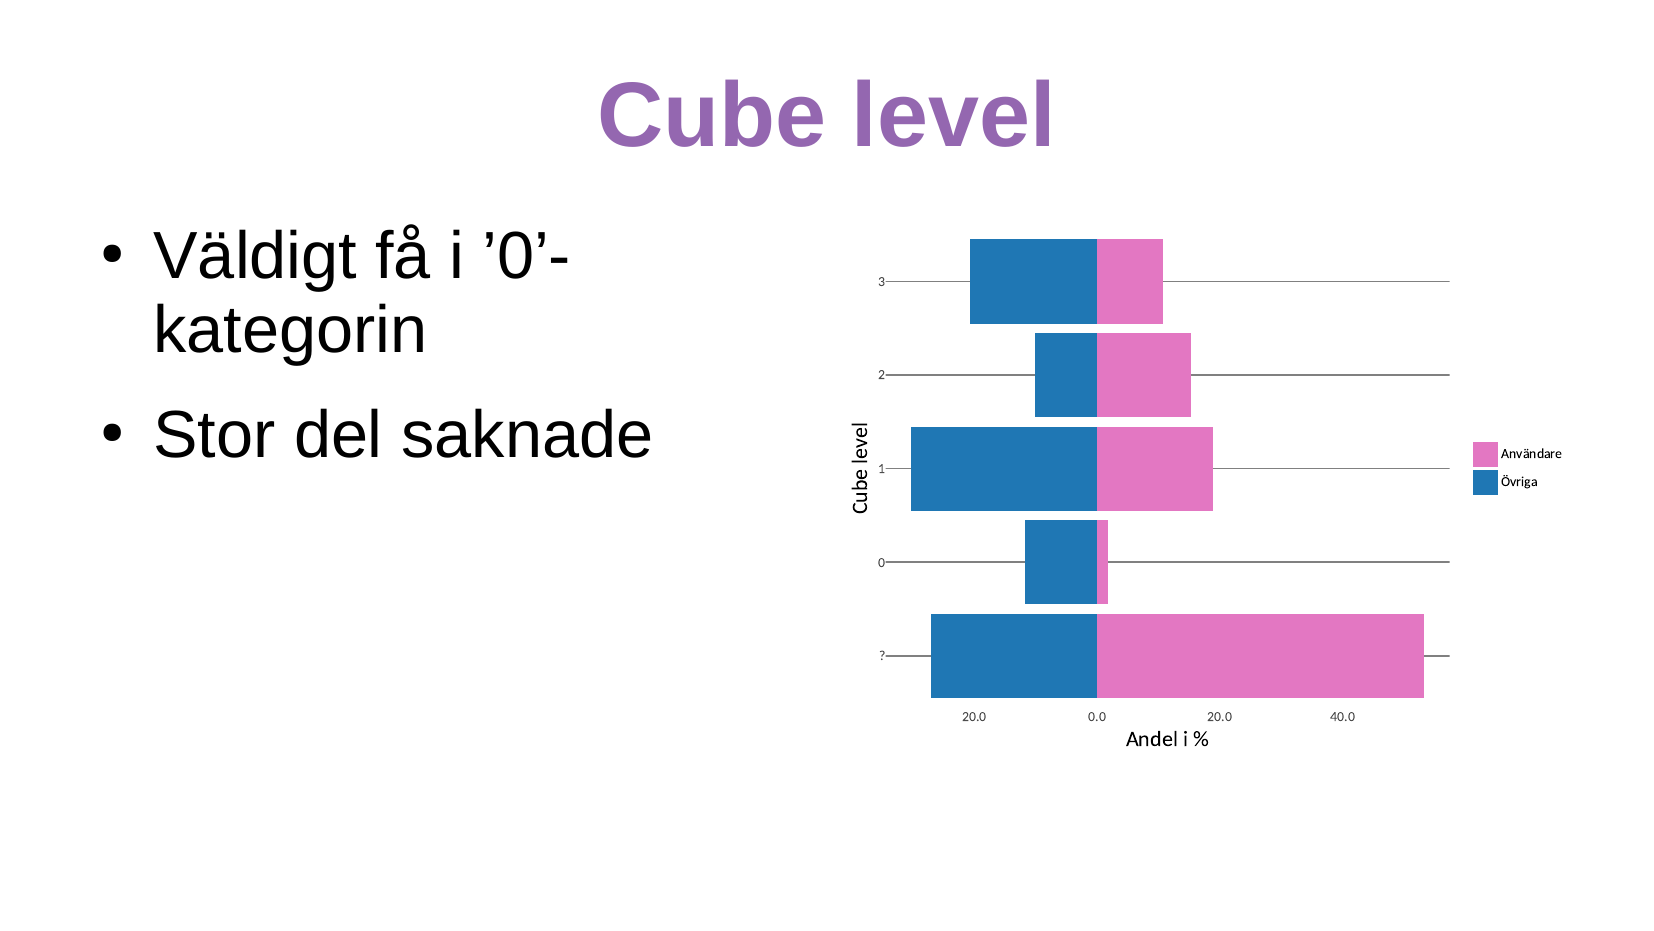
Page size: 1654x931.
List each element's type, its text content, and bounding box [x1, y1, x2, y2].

list Väldigt få i ’0’-kategorin Stor del saknade [82, 217, 809, 758]
picture [845, 217, 1572, 758]
title Cube level [82, 37, 1571, 193]
